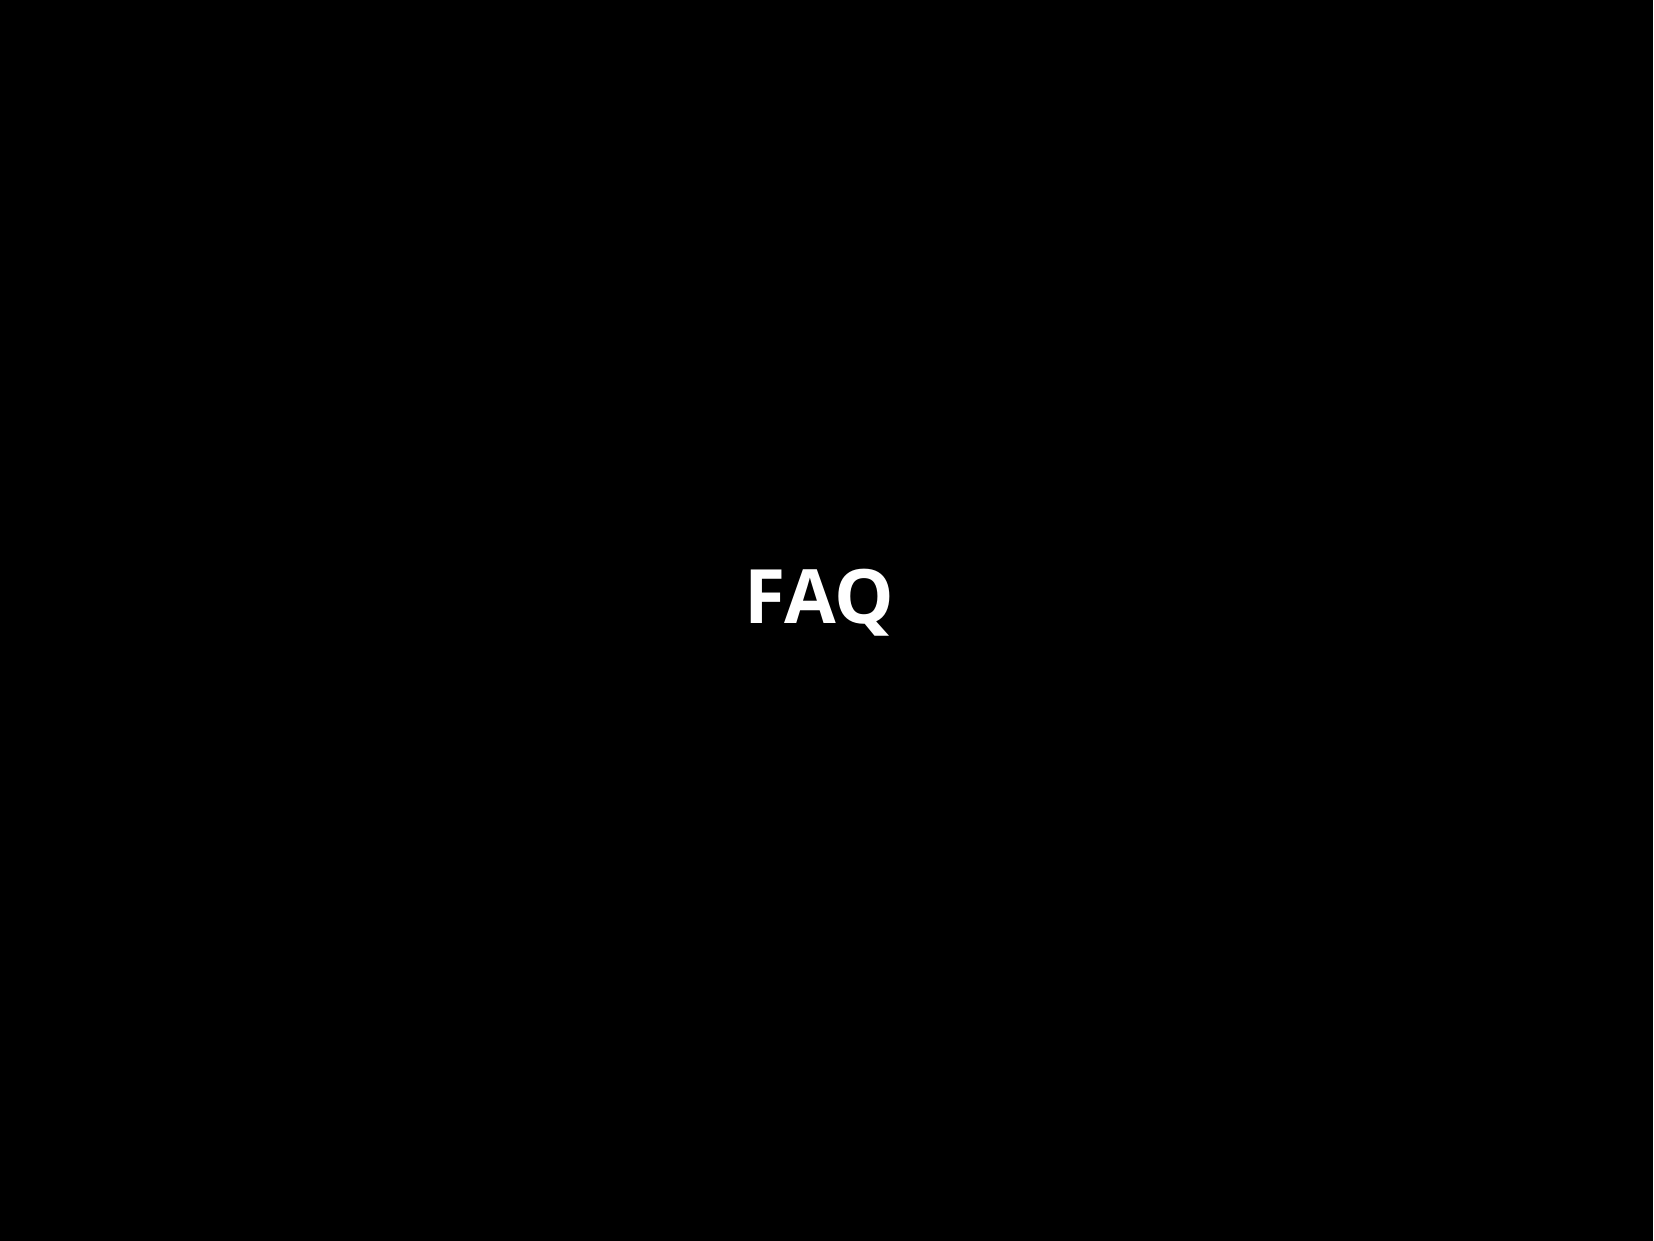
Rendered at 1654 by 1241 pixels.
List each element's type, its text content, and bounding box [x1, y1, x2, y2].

text_box FAQ [106, 535, 1534, 650]
